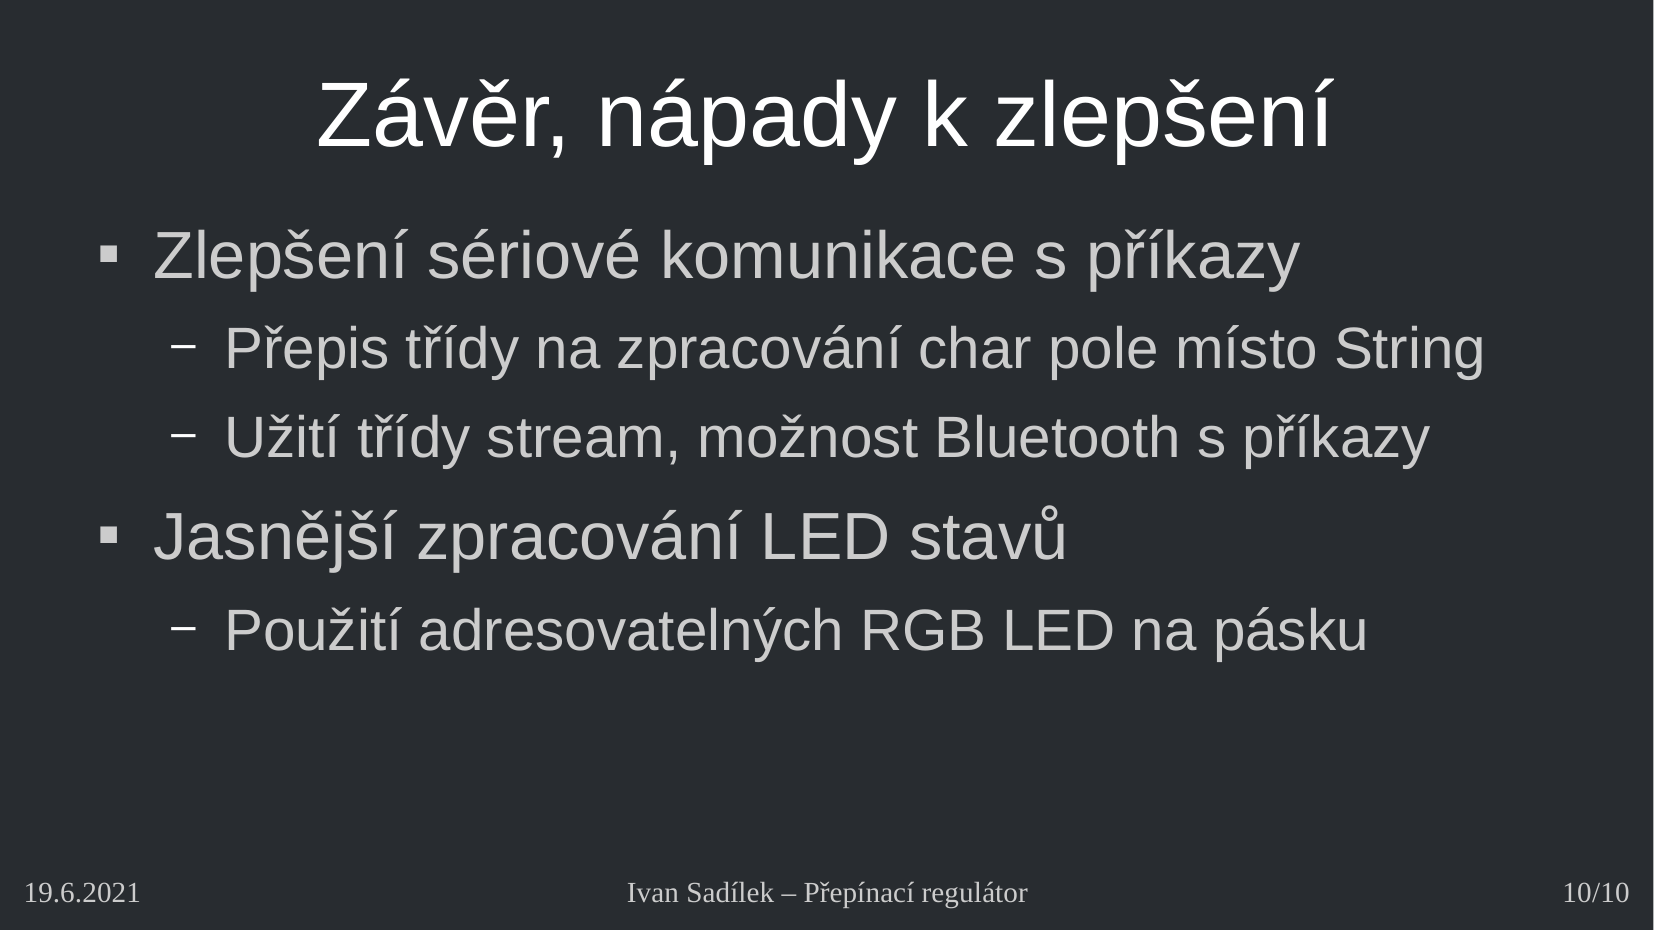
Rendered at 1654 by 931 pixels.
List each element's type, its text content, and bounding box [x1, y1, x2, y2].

list Zlepšení sériové komunikace s příkazy Přepis třídy na zpracování char pole místo String Užití třídy stream, možnost Bluetooth s příkazy Jasnější zpracování LED stavů Použití adresovatelných RGB LED na pásku [82, 217, 1571, 758]
title Závěr, nápady k zlepšení [82, 37, 1571, 193]
